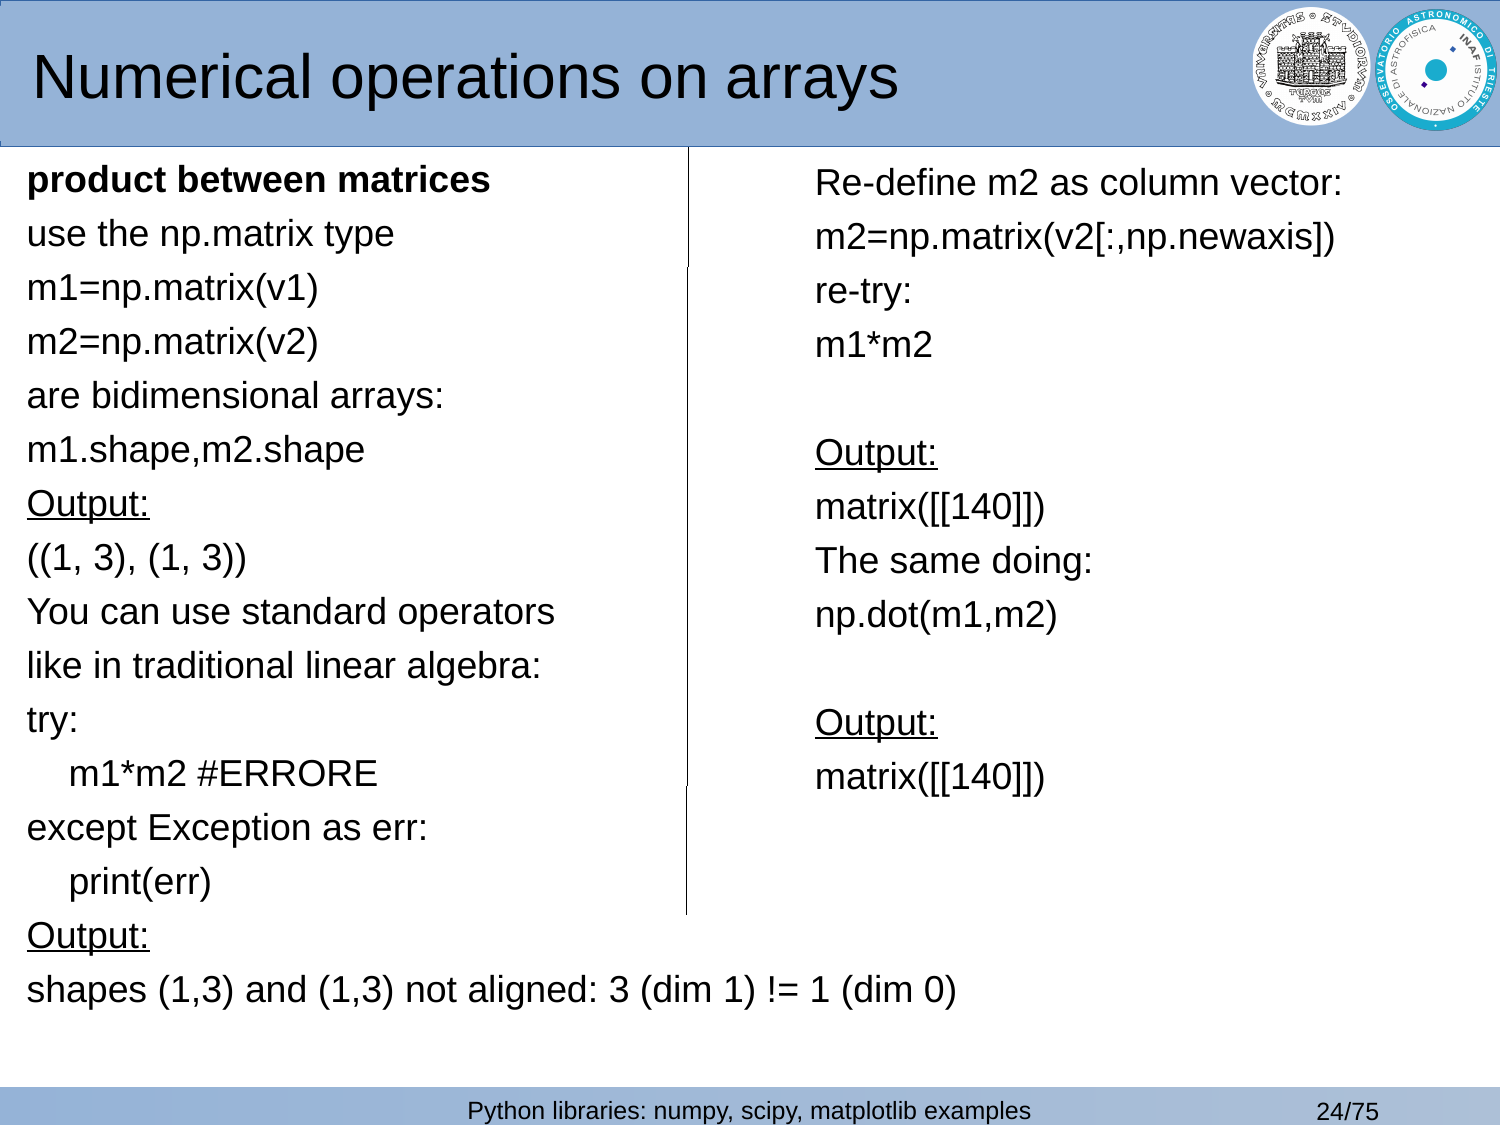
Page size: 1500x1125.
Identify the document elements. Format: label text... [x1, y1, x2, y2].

list product between matrices use the np.matrix type m1=np.matrix(v1) m2=np.matrix(v2) are bidimensional arrays: m1.shape,m2.shape Output: ((1, 3), (1, 3)) You can use standard operators like in traditional linear algebra: try: m1*m2 #ERRORE except Exception as err: print(err) Output: shapes (1,3) and (1,3) not aligned: 3 (dim 1) != 1 (dim 0) e quindi: In [10]: m1*m2 Out[10]: matrix([[140]]) che è equivalente a: In [11]: np.dot(m1,m2) Out[11]: matrix([[140]]) [11, 147, 1500, 1049]
list Re-define m2 as column vector: m2=np.matrix(v2[:,np.newaxis]) re-try: m1*m2 Output: matrix([[140]]) The same doing: np.dot(m1,m2) Output: matrix([[140]]) [800, 150, 1474, 1052]
picture [1253, 0, 1500, 147]
text_box Numerical operations on arrays [0, 5, 1253, 141]
